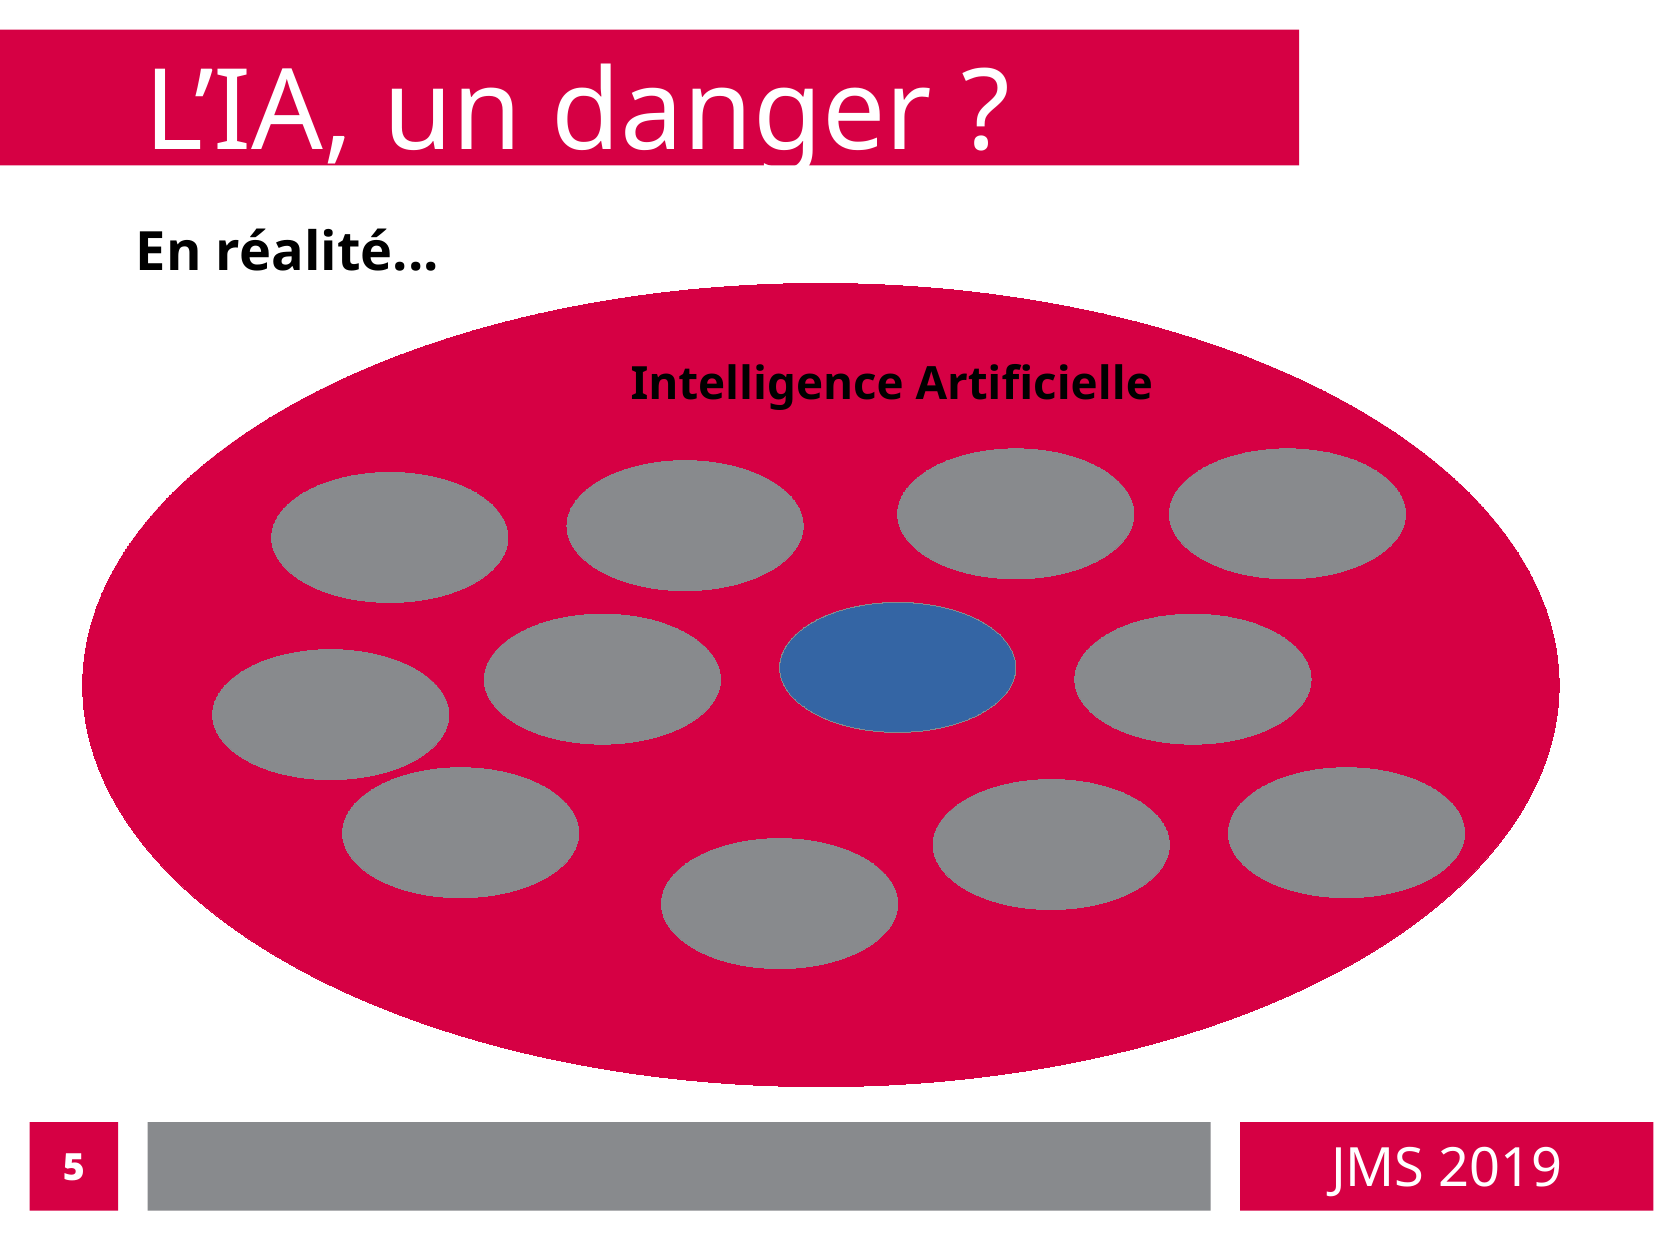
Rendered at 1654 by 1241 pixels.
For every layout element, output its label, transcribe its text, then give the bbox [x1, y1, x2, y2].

list En réalité... [100, 212, 1607, 1087]
list En réalité... [100, 774, 778, 1087]
text_box [82, 283, 1560, 1087]
text_box Intelligence Artificielle [519, 321, 1264, 443]
title L’IA, un danger ? [0, 29, 1229, 178]
